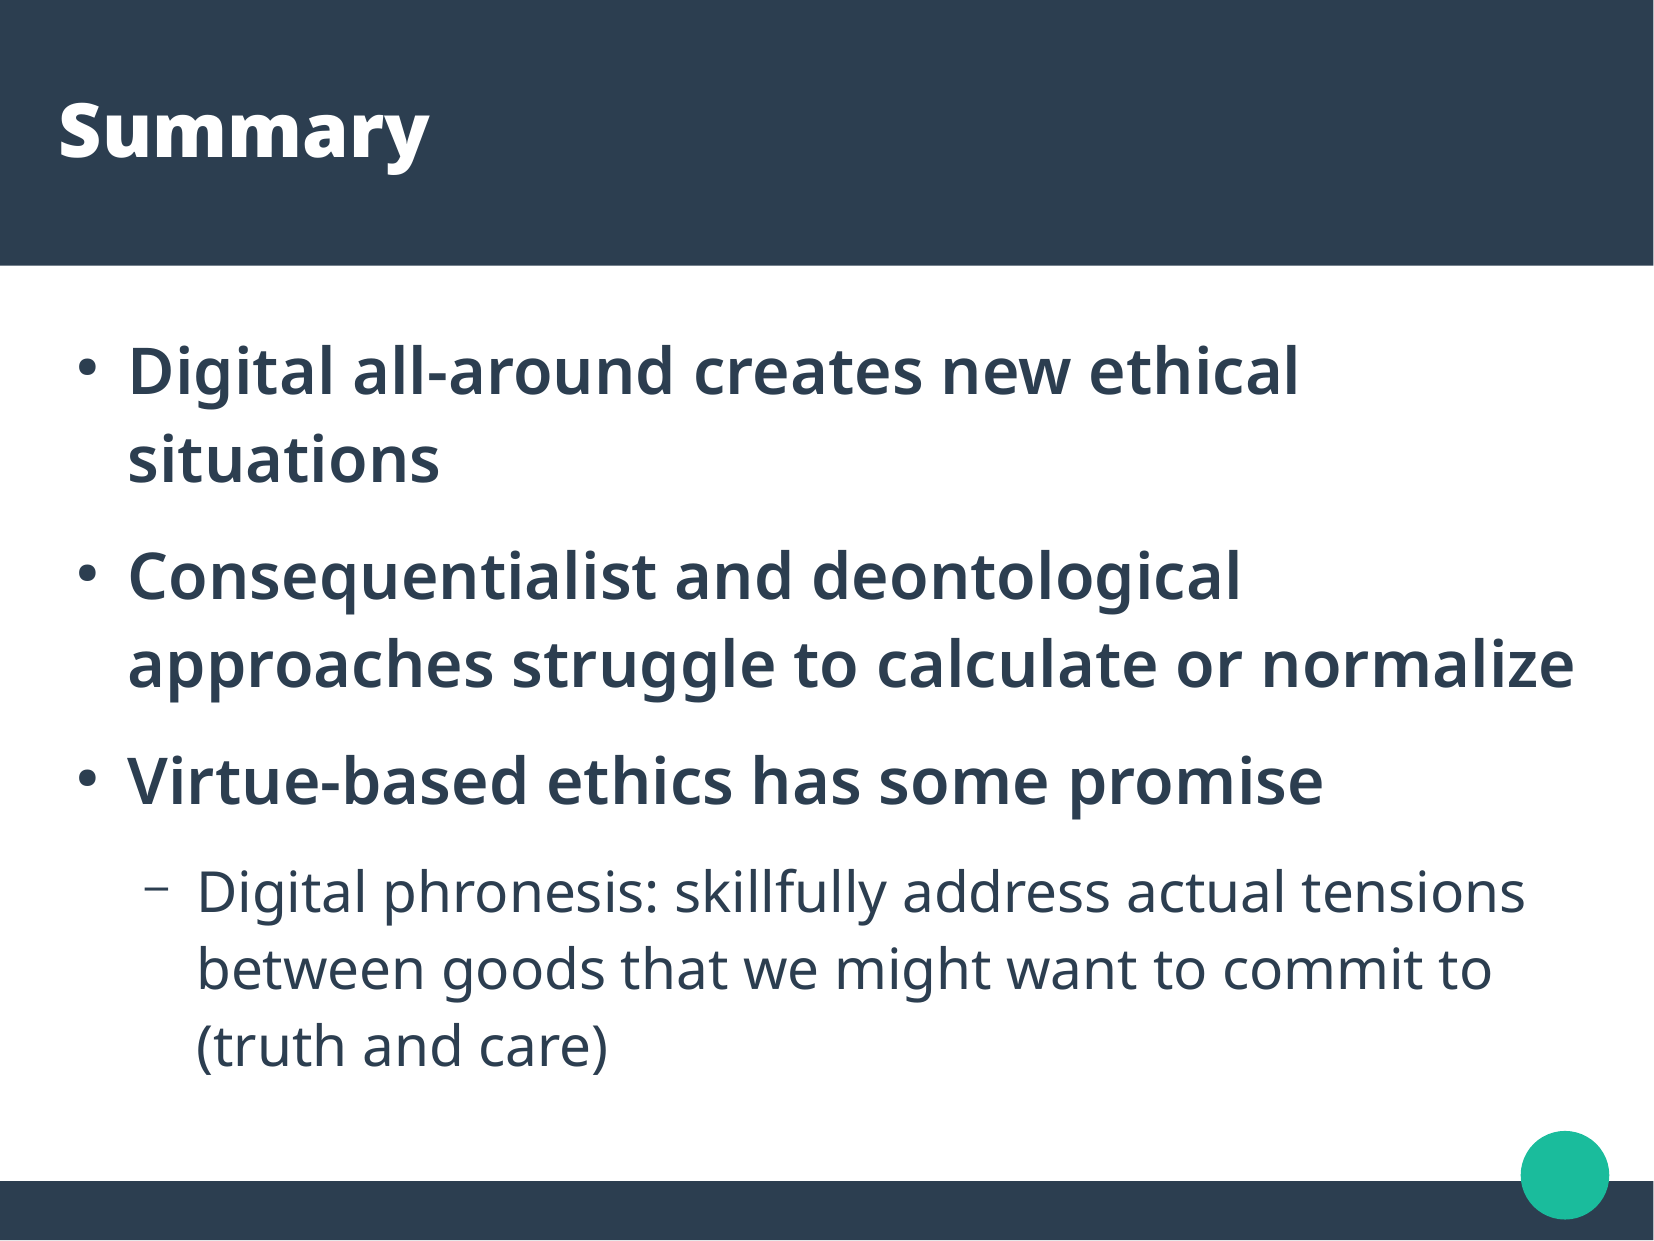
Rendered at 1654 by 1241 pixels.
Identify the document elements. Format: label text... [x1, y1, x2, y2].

title Summary [59, 49, 1595, 207]
list Digital all-around creates new ethical situations Consequentialist and deontological approaches struggle to calculate or normalize Virtue-based ethics has some promise Digital phronesis: skillfully address actual tensions between goods that we might want to commit to (truth and care) [59, 324, 1595, 1152]
